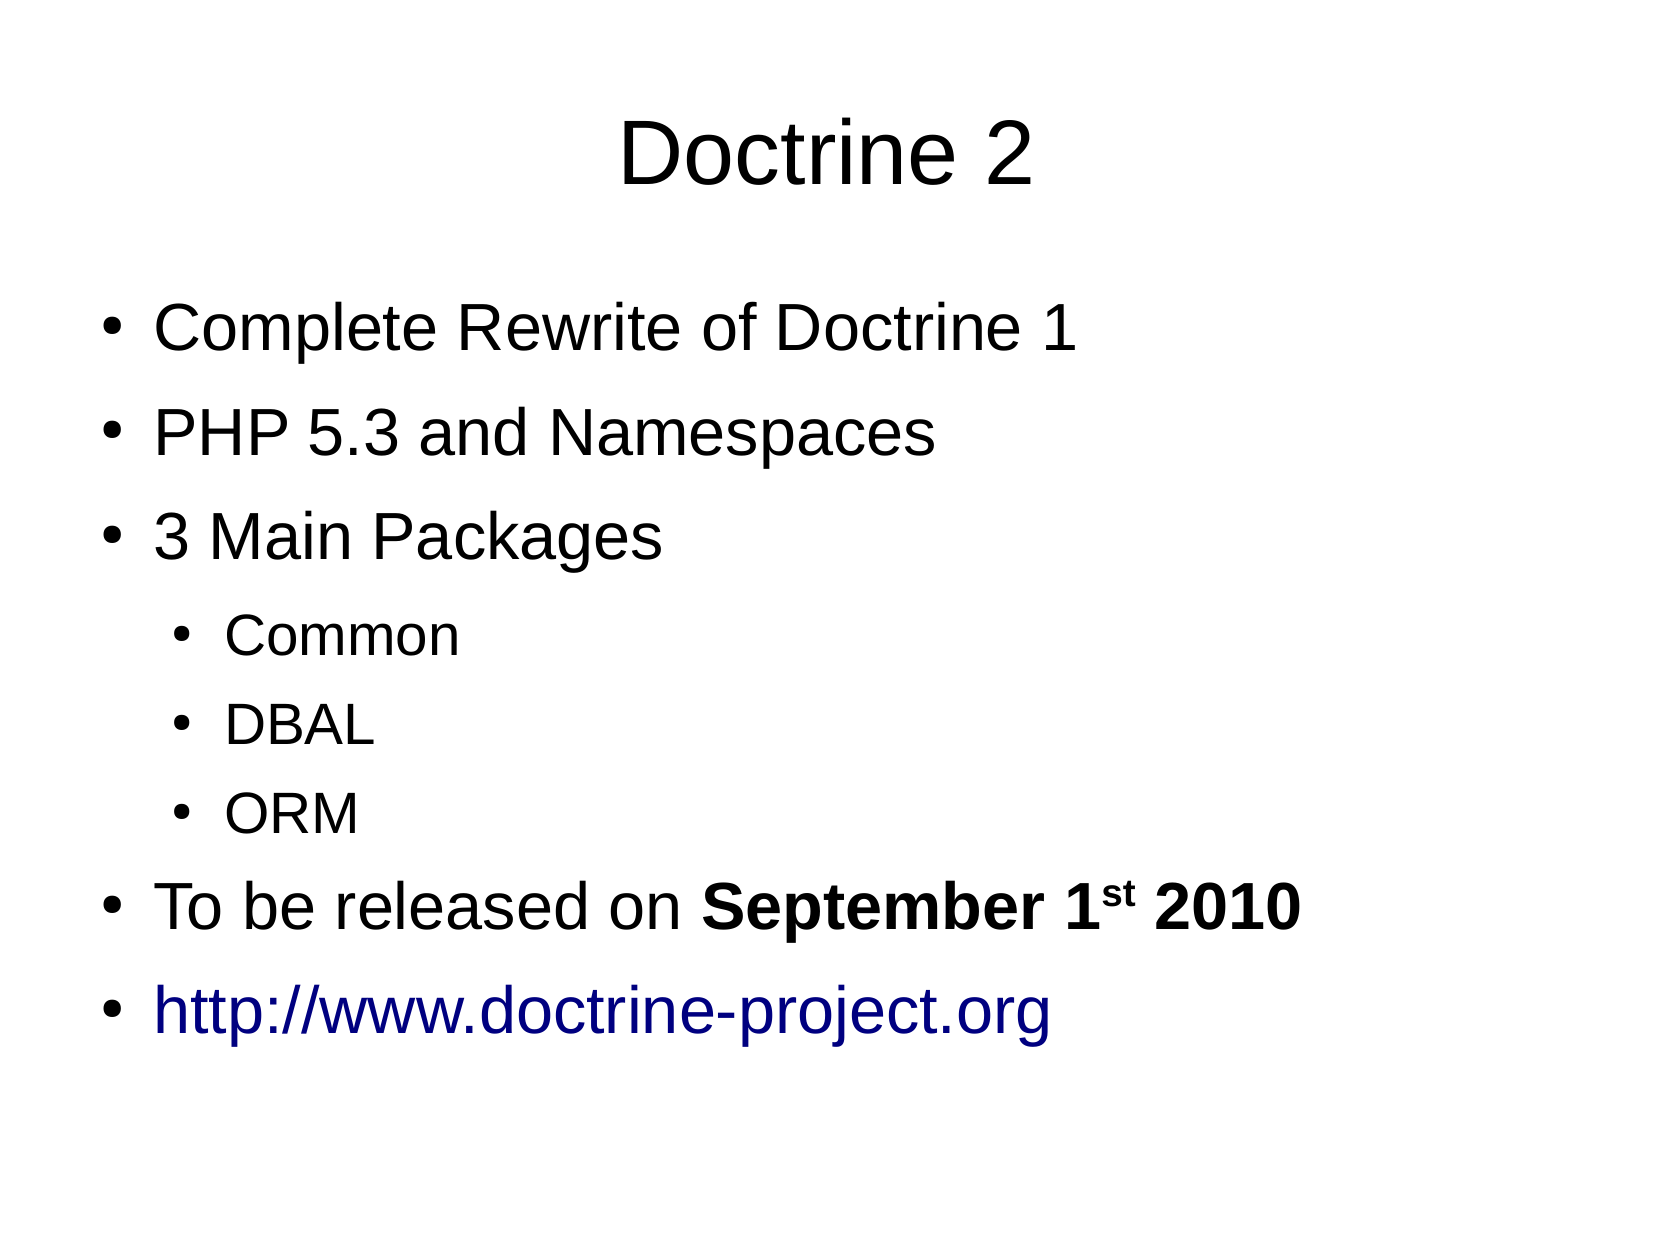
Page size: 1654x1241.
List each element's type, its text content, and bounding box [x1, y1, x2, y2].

list Complete Rewrite of Doctrine 1 PHP 5.3 and Namespaces 3 Main Packages Common DBAL ORM To be released on September 1st 2010 http://www.doctrine-project.org [82, 290, 1571, 1109]
title Doctrine 2 [82, 56, 1571, 250]
